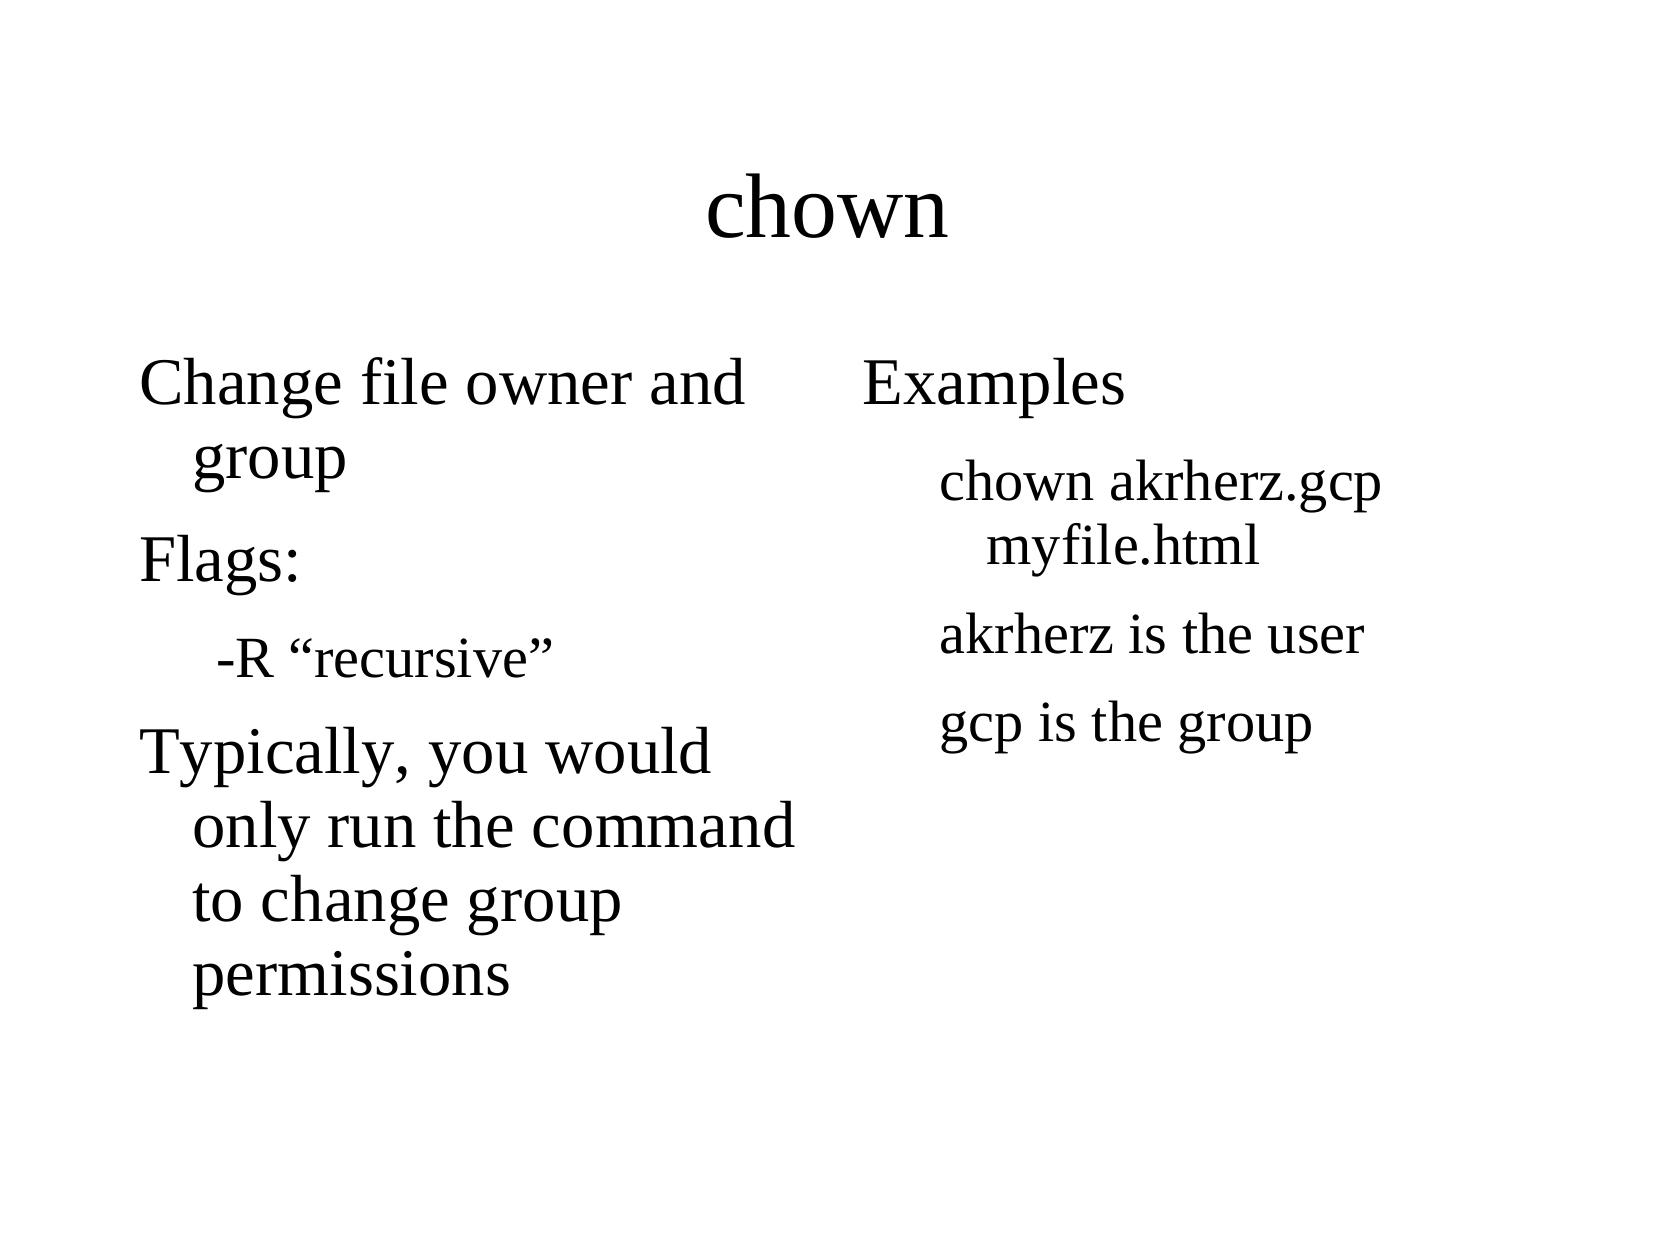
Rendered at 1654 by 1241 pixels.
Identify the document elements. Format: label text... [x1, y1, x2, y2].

list Examples chown akrherz.gcp myfile.html akrherz is the user gcp is the group [844, 344, 1534, 1127]
title chown [121, 102, 1534, 311]
list Change file owner and group Flags: -R “recursive” Typically, you would only run the command to change group permissions [121, 344, 811, 1156]
